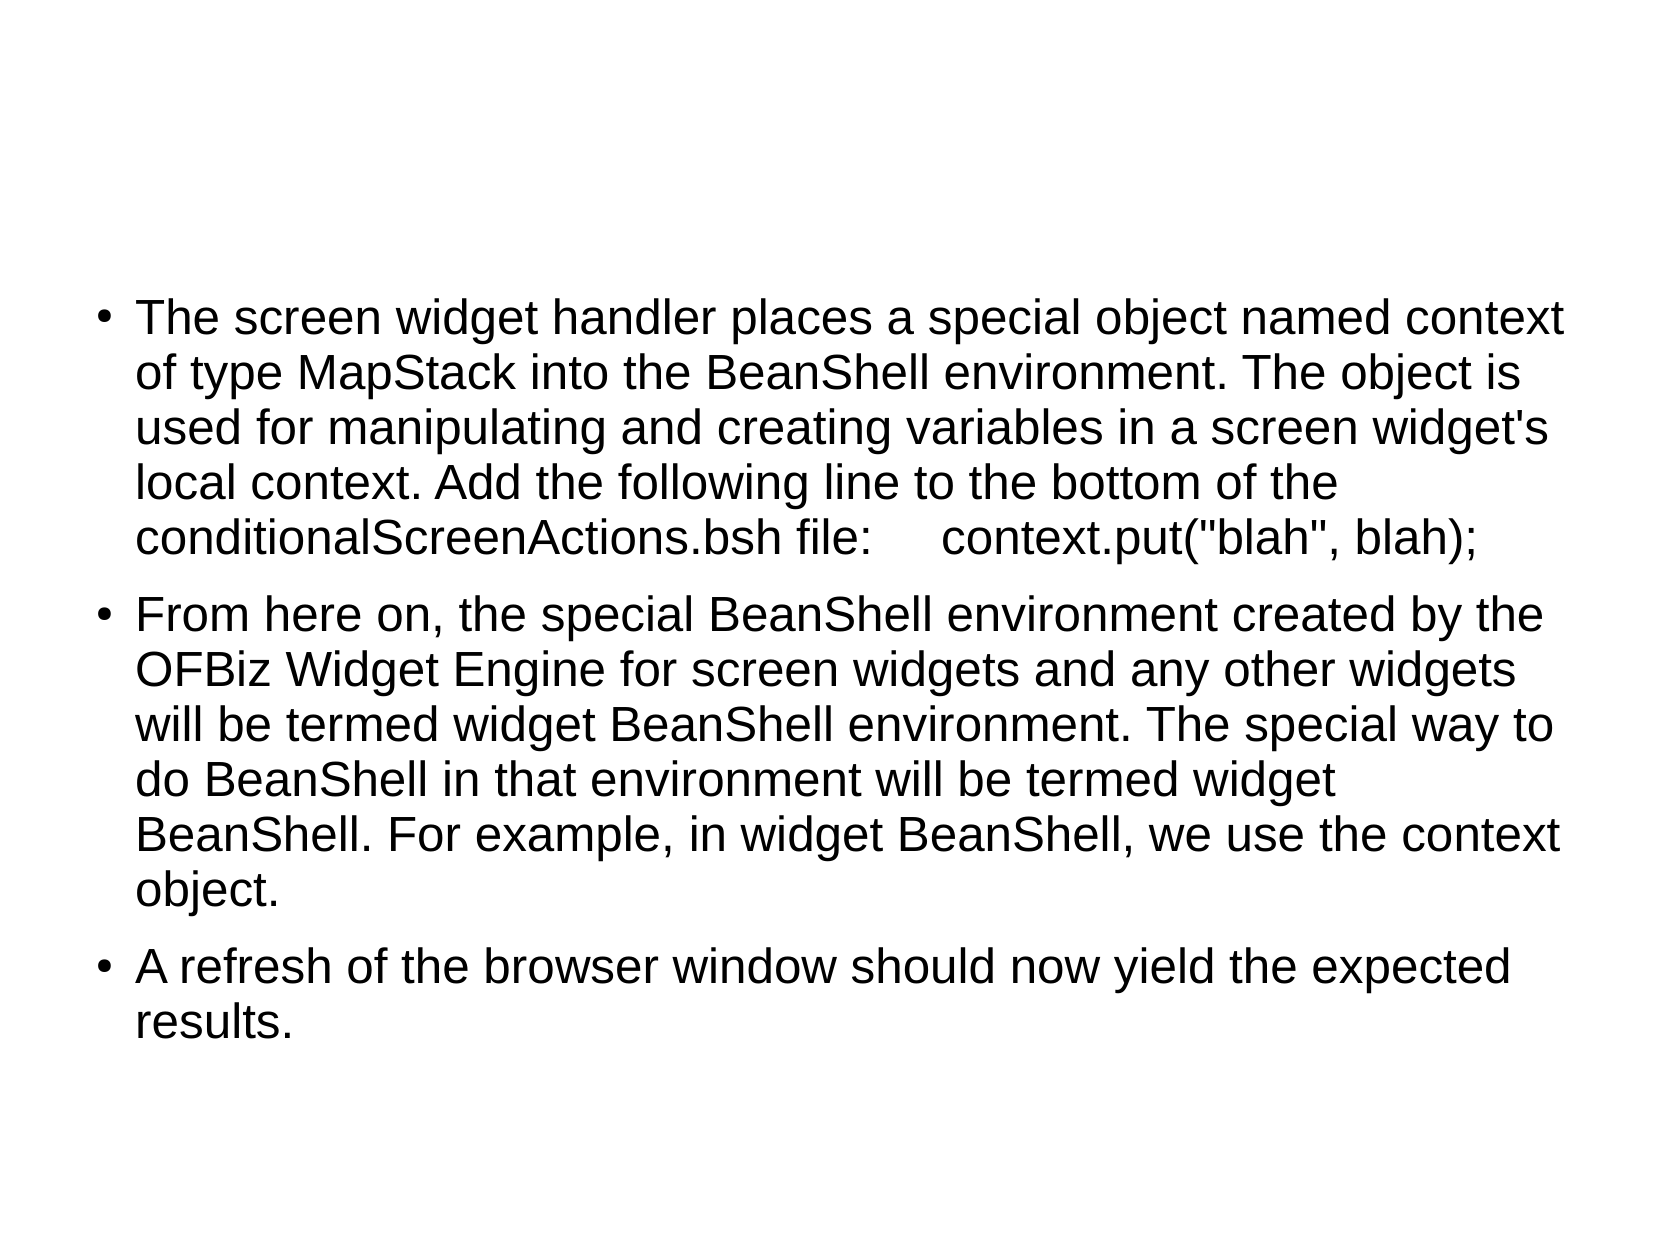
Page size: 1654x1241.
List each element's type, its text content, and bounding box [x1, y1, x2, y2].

list The screen widget handler places a special object named context of type MapStack into the BeanShell environment. The object is used for manipulating and creating variables in a screen widget's local context. Add the following line to the bottom of the conditionalScreenActions.bsh file: context.put("blah", blah); From here on, the special BeanShell environment created by the OFBiz Widget Engine for screen widgets and any other widgets will be termed widget BeanShell environment. The special way to do BeanShell in that environment will be termed widget BeanShell. For example, in widget BeanShell, we use the context object. A refresh of the browser window should now yield the expected results. [82, 290, 1571, 1109]
